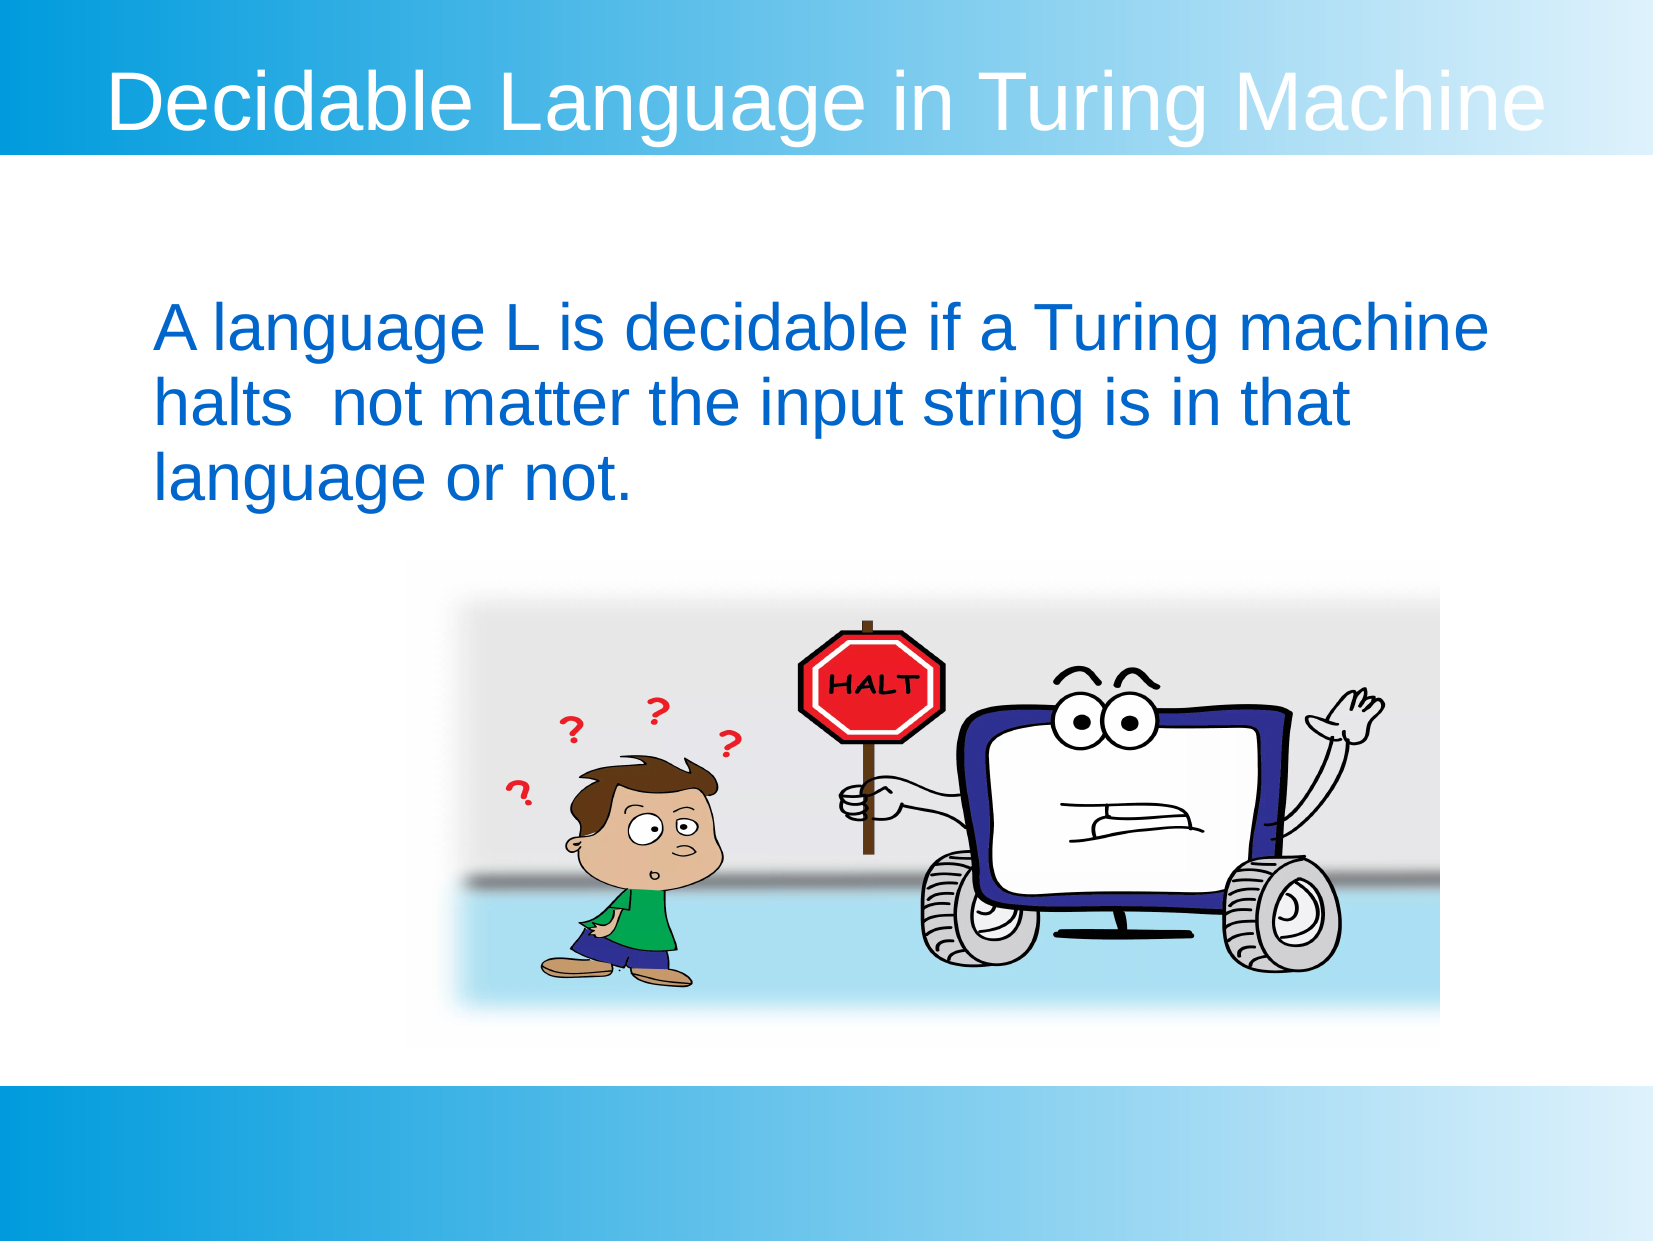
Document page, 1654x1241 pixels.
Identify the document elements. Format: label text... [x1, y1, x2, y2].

picture [405, 559, 1440, 1047]
title Decidable Language in Turing Machine [82, 49, 1571, 155]
list A language L is decidable if a Turing machine halts not matter the input string is in that language or not. [82, 290, 1571, 1010]
